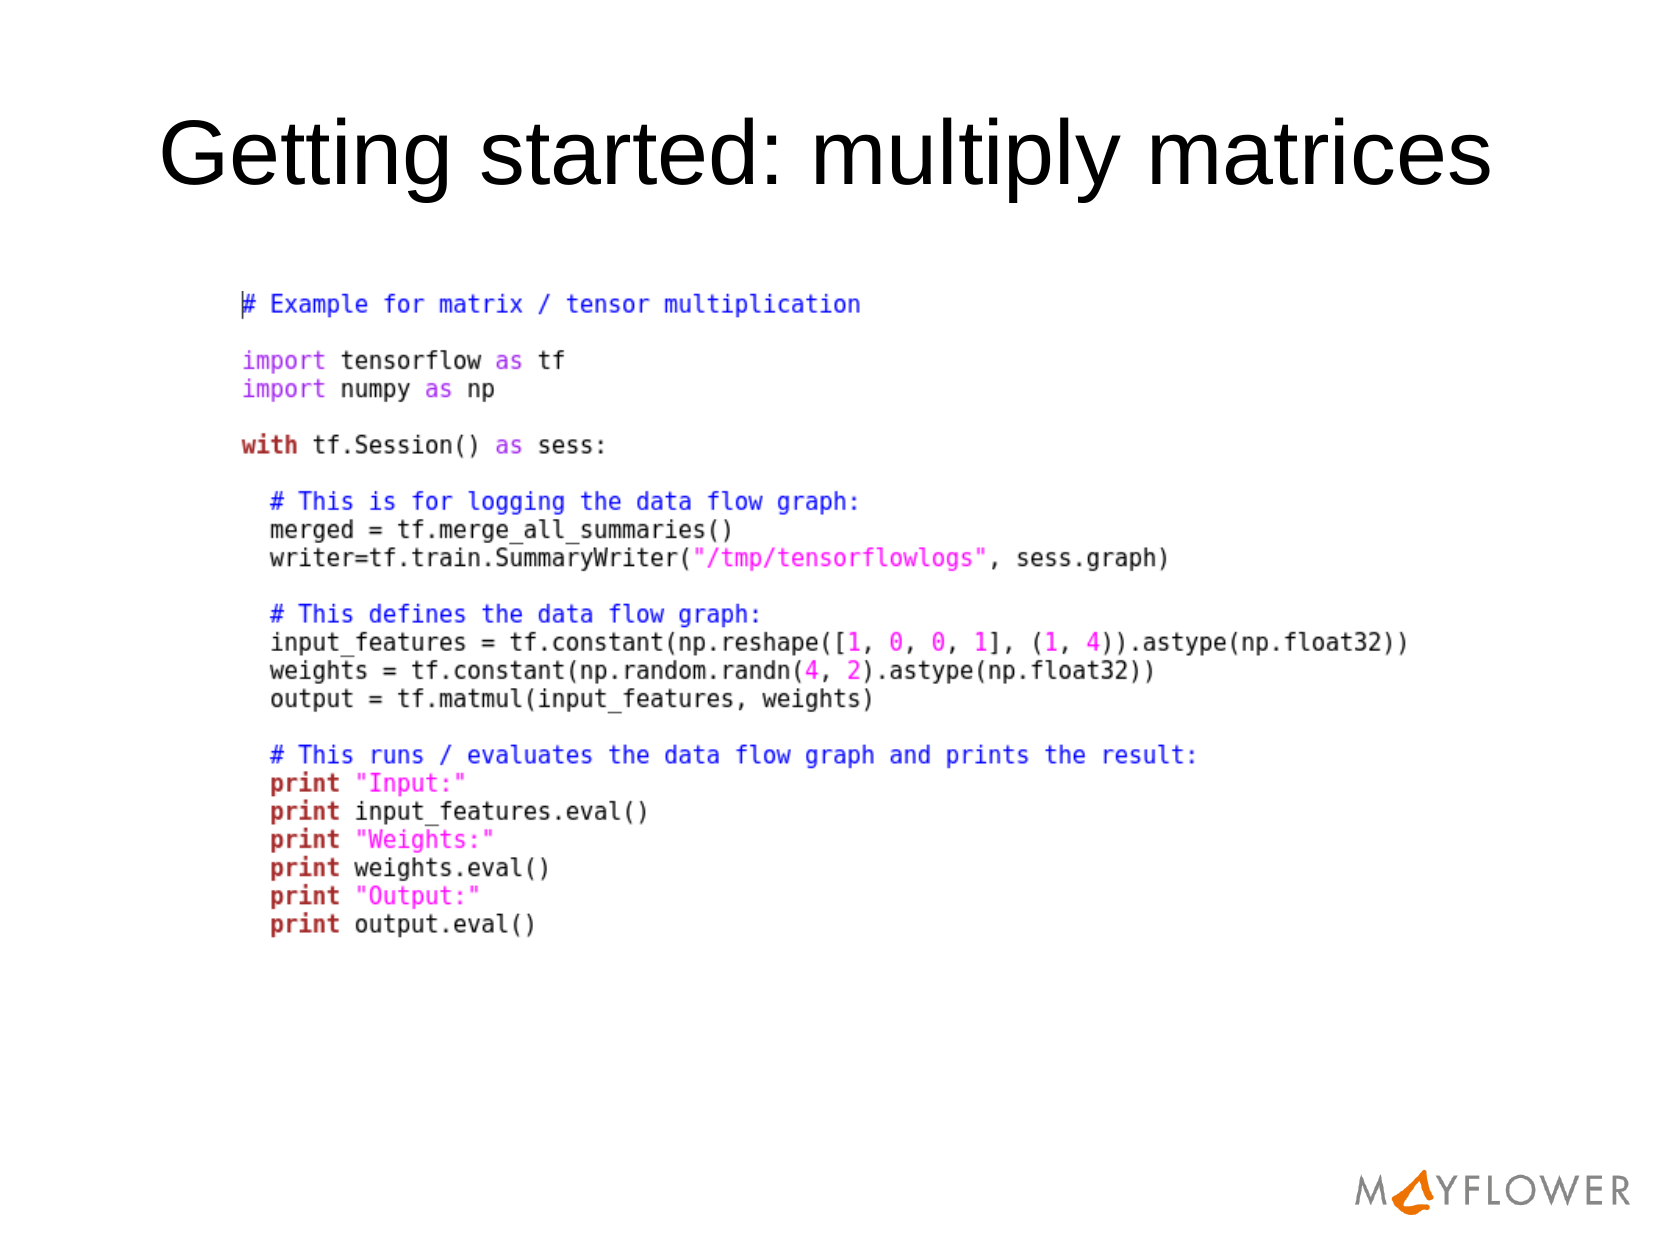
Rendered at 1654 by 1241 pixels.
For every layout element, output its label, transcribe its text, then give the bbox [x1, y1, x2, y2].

title Getting started: multiply matrices [82, 49, 1571, 257]
picture [1355, 1169, 1630, 1215]
picture [239, 291, 1418, 950]
